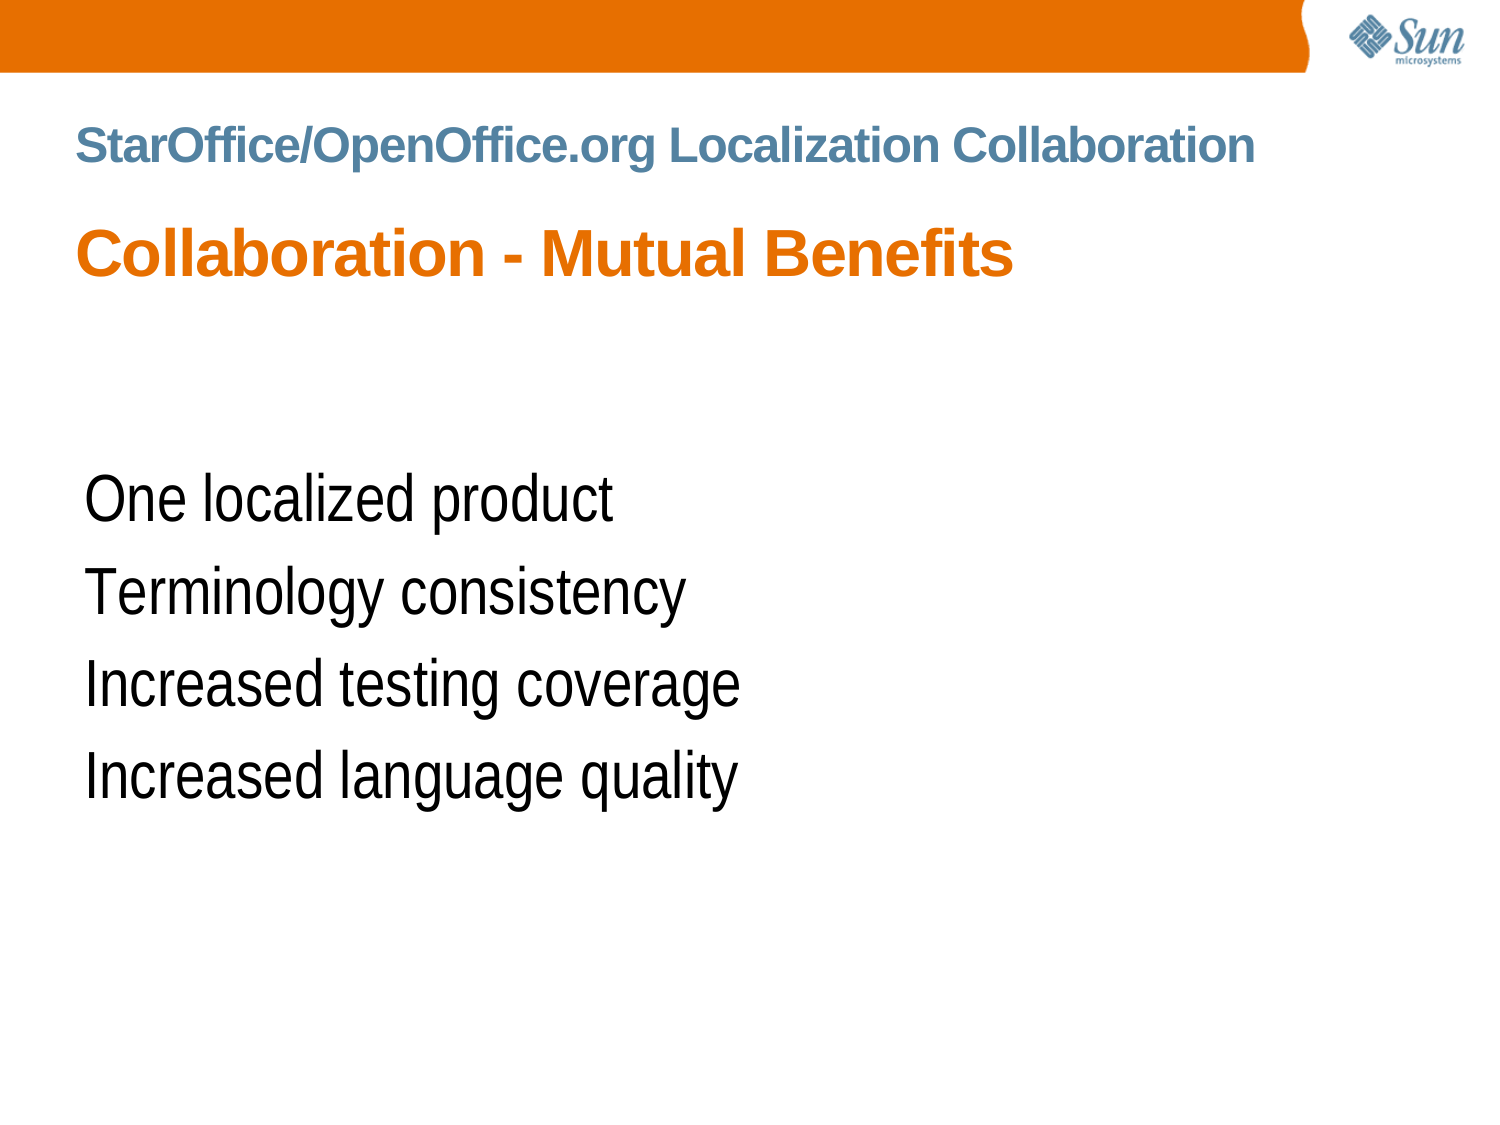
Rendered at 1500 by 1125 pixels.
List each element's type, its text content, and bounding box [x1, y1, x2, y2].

list One localized product Terminology consistency Increased testing coverage Increased language quality [64, 365, 1402, 1065]
picture [0, 0, 1500, 75]
title StarOffice/OpenOffice.org Localization Collaboration Collaboration - Mutual Benefits [75, 122, 1438, 356]
